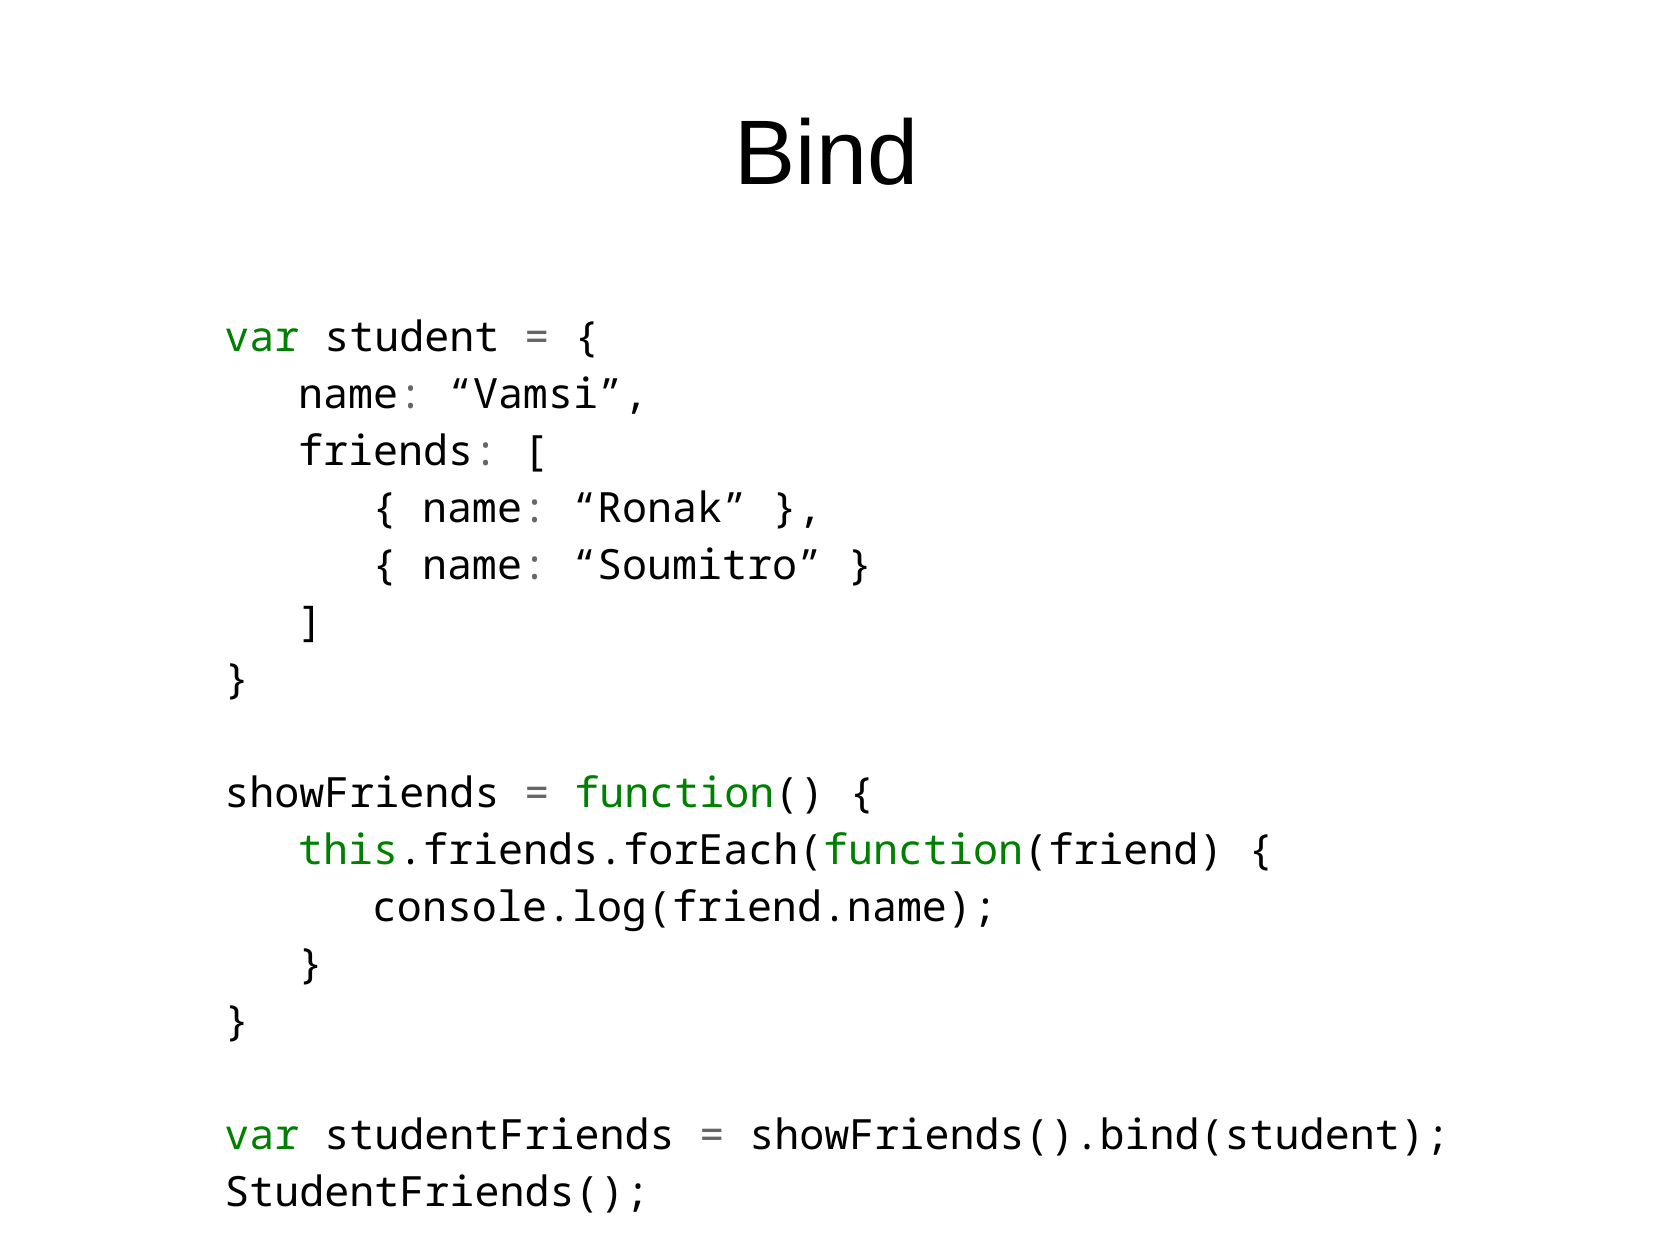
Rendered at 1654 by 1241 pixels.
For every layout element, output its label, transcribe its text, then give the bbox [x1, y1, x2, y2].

title Bind [82, 49, 1571, 257]
text_box var student = { name: “Vamsi”, friends: [ { name: “Ronak” }, { name: “Soumitro” } ] } showFriends = function() { this.friends.forEach(function(friend) { console.log(friend.name); } } var studentFriends = showFriends().bind(student); StudentFriends(); [224, 307, 1462, 1084]
